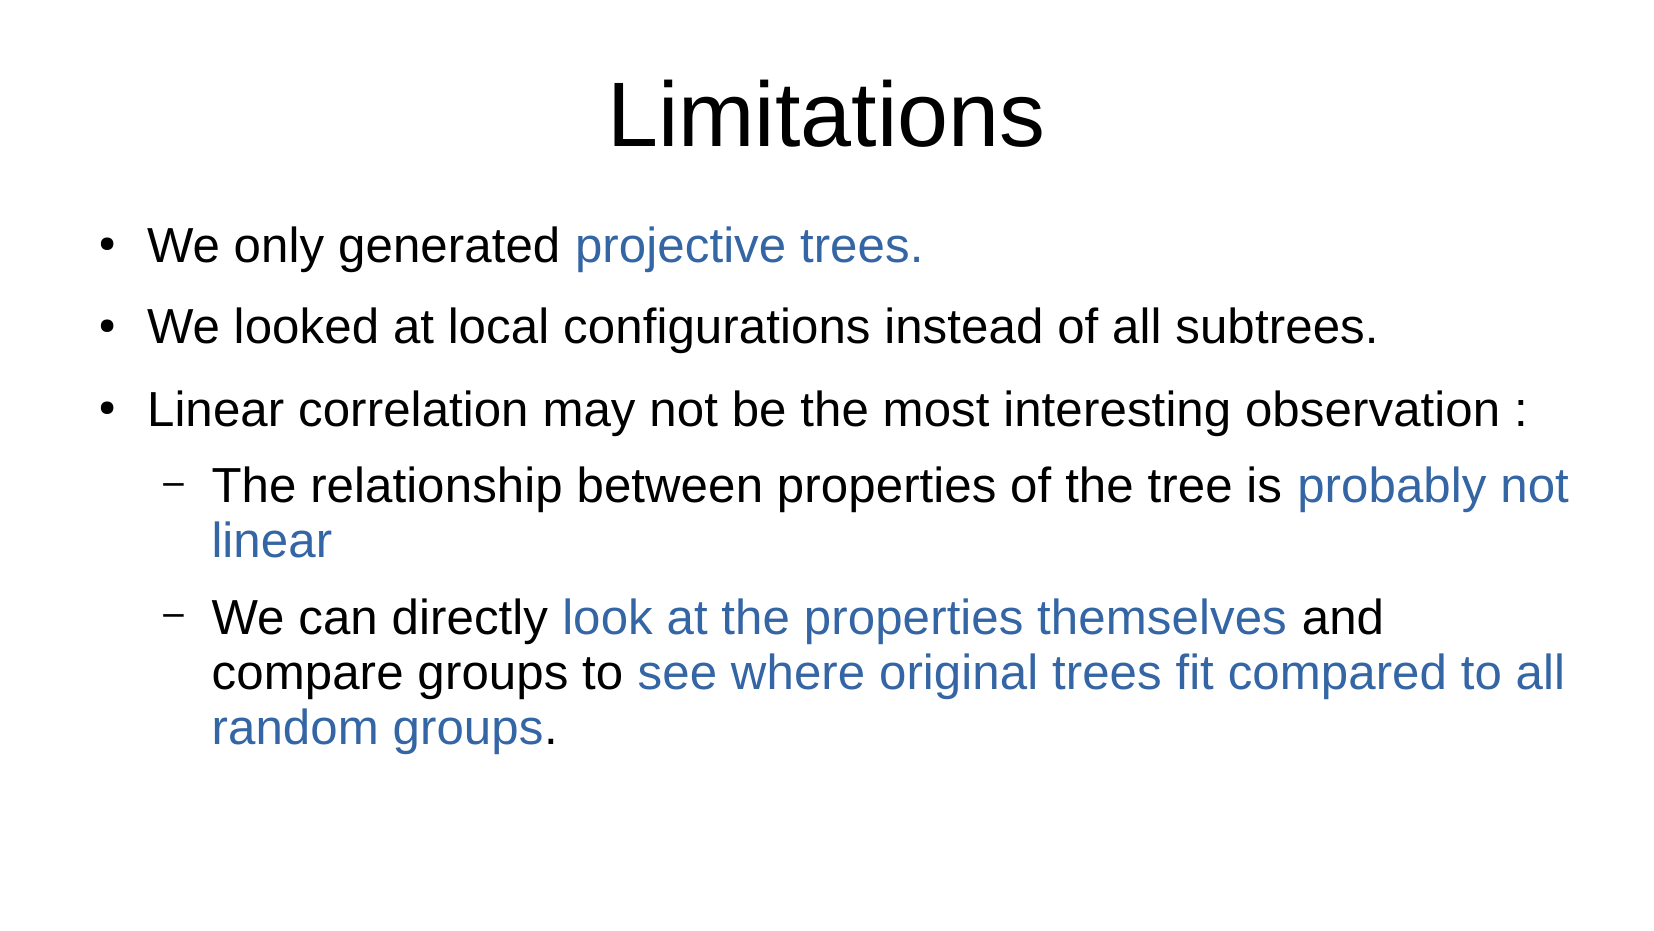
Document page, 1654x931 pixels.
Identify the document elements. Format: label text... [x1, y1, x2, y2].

list We only generated projective trees. We looked at local configurations instead of all subtrees. Linear correlation may not be the most interesting observation : The relationship between properties of the tree is probably not linear We can directly look at the properties themselves and compare groups to see where original trees fit compared to all random groups. [82, 217, 1571, 758]
title Limitations [82, 37, 1571, 193]
